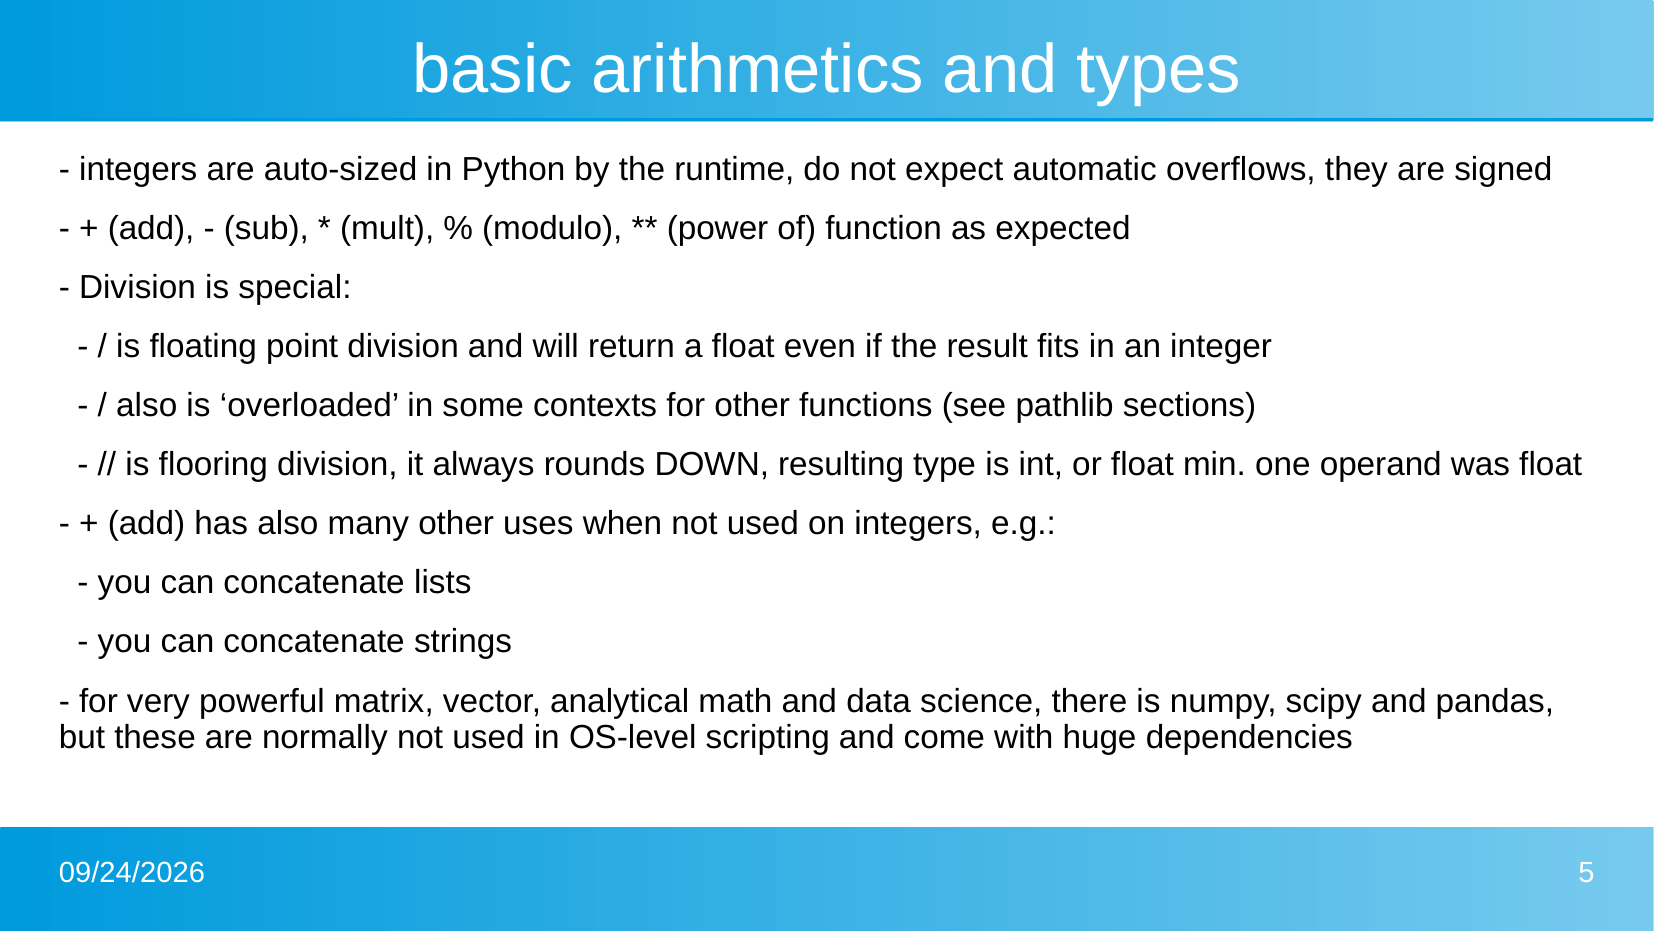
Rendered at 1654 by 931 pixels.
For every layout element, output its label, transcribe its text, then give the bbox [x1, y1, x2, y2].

list - integers are auto-sized in Python by the runtime, do not expect automatic overflows, they are signed - + (add), - (sub), * (mult), % (modulo), ** (power of) function as expected - Division is special: - / is floating point division and will return a float even if the result fits in an integer - / also is ‘overloaded’ in some contexts for other functions (see pathlib sections) - // is flooring division, it always rounds DOWN, resulting type is int, or float min. one operand was float - + (add) has also many other uses when not used on integers, e.g.: - you can concatenate lists - you can concatenate strings - for very powerful matrix, vector, analytical math and data science, there is numpy, scipy and pandas, but these are normally not used in OS-level scripting and come with huge dependencies [59, 150, 1595, 741]
title basic arithmetics and types [59, 29, 1595, 108]
